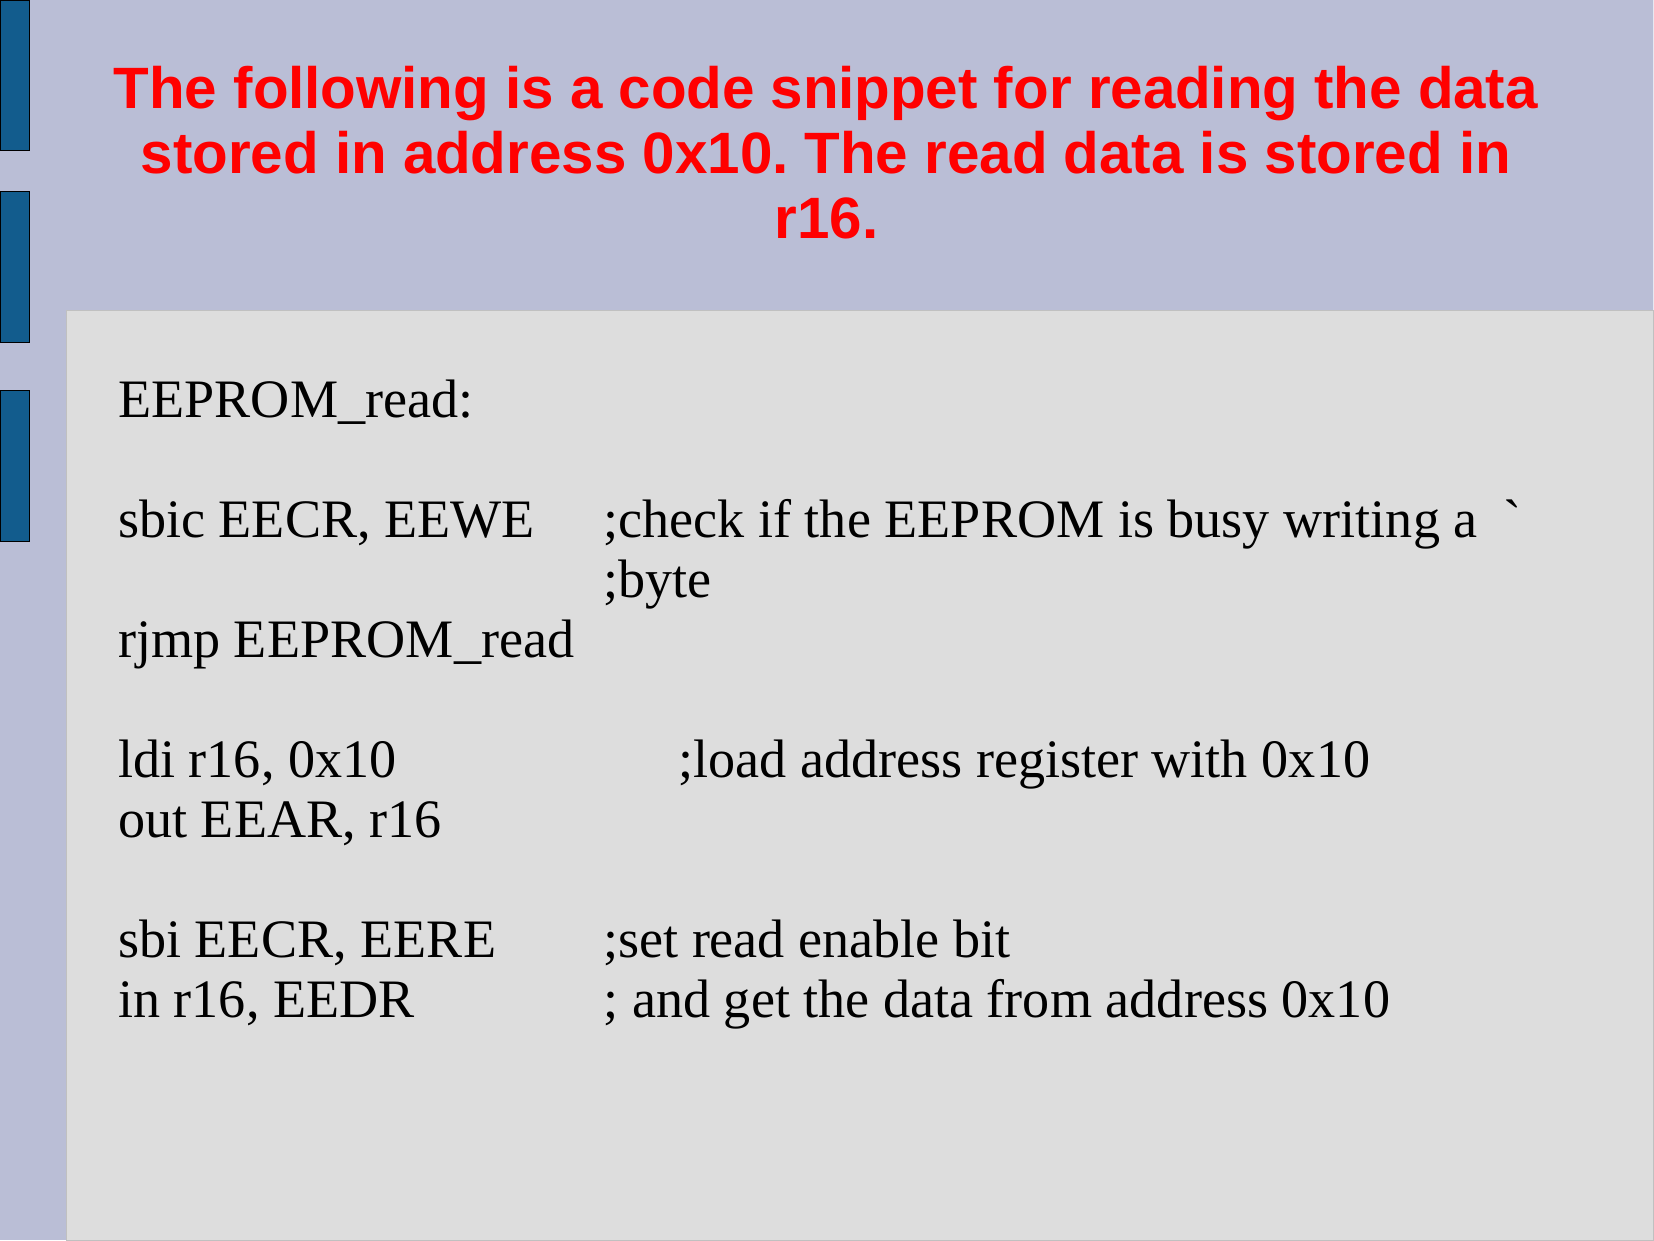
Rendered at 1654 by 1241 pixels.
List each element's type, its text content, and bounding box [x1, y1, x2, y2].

title The following is a code snippet for reading the data stored in address 0x10. The read data is stored in r16. [82, 56, 1571, 250]
subtitle EEPROM_read: sbic EECR, EEWE ;check if the EEPROM is busy writing a ` ;byte rjmp EEPROM_read ldi r16, 0x10 ;load address register with 0x10 out EEAR, r16 sbi EECR, EERE ;set read enable bit in r16, EEDR ; and get the data from address 0x10 [82, 297, 1571, 1102]
